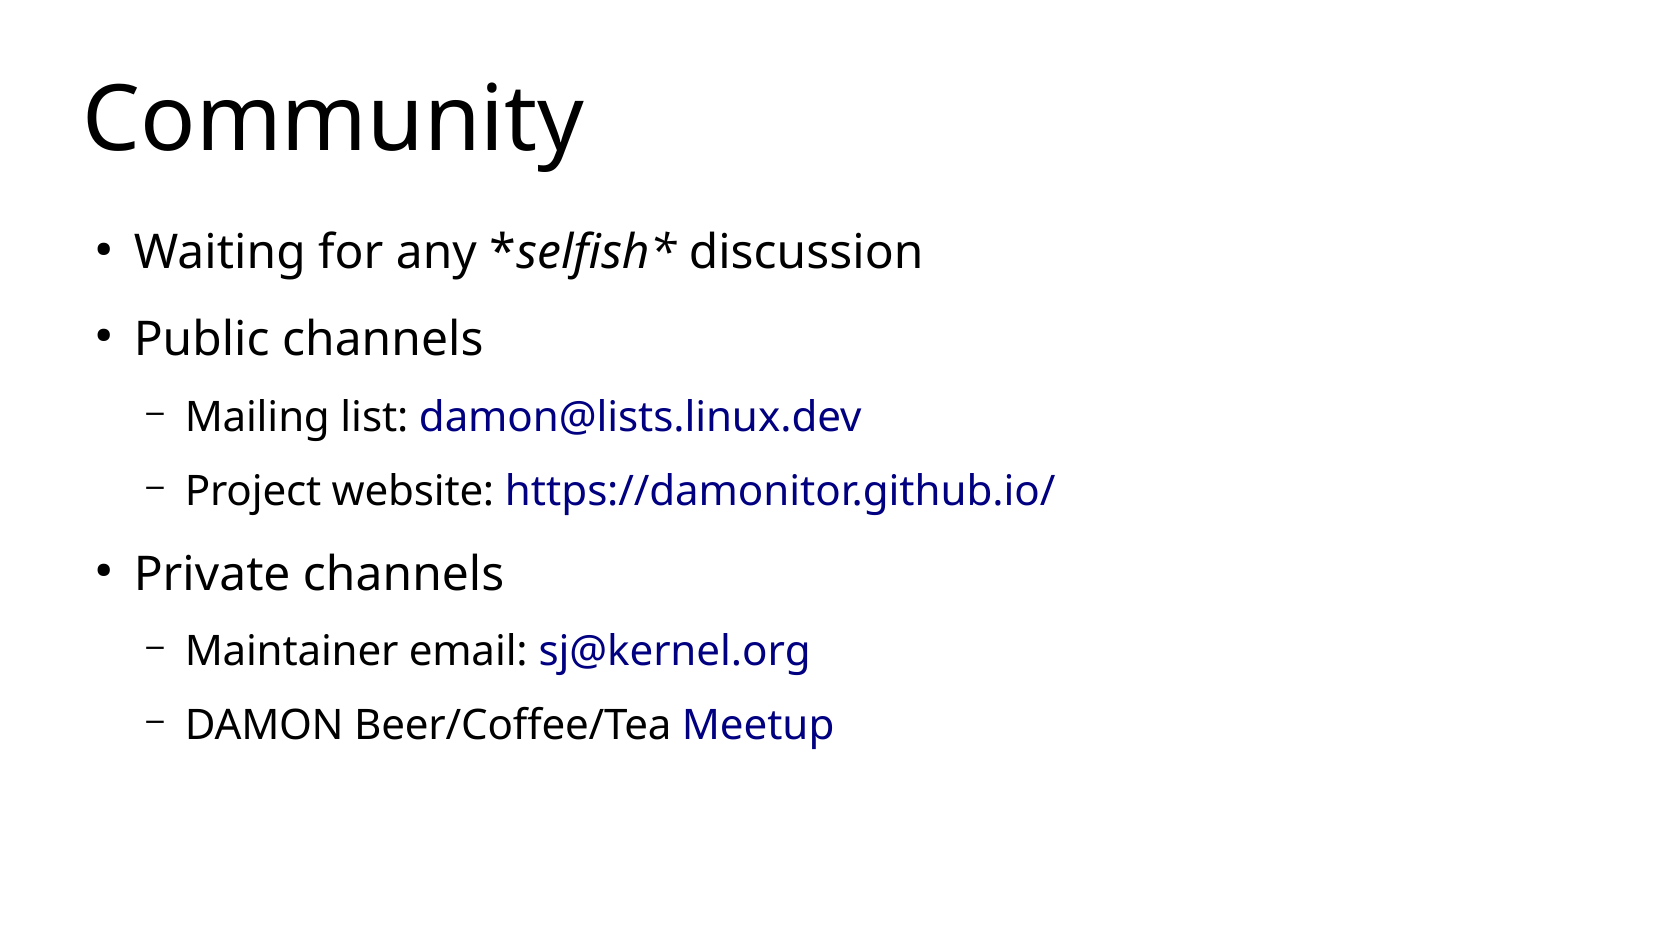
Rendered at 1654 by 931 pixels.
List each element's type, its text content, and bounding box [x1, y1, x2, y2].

list Waiting for any *selfish* discussion Public channels Mailing list: damon@lists.linux.dev Project website: https://damonitor.github.io/ Private channels Maintainer email: sj@kernel.org DAMON Beer/Coffee/Tea Meetup [82, 217, 1571, 758]
title Community [82, 37, 1571, 193]
